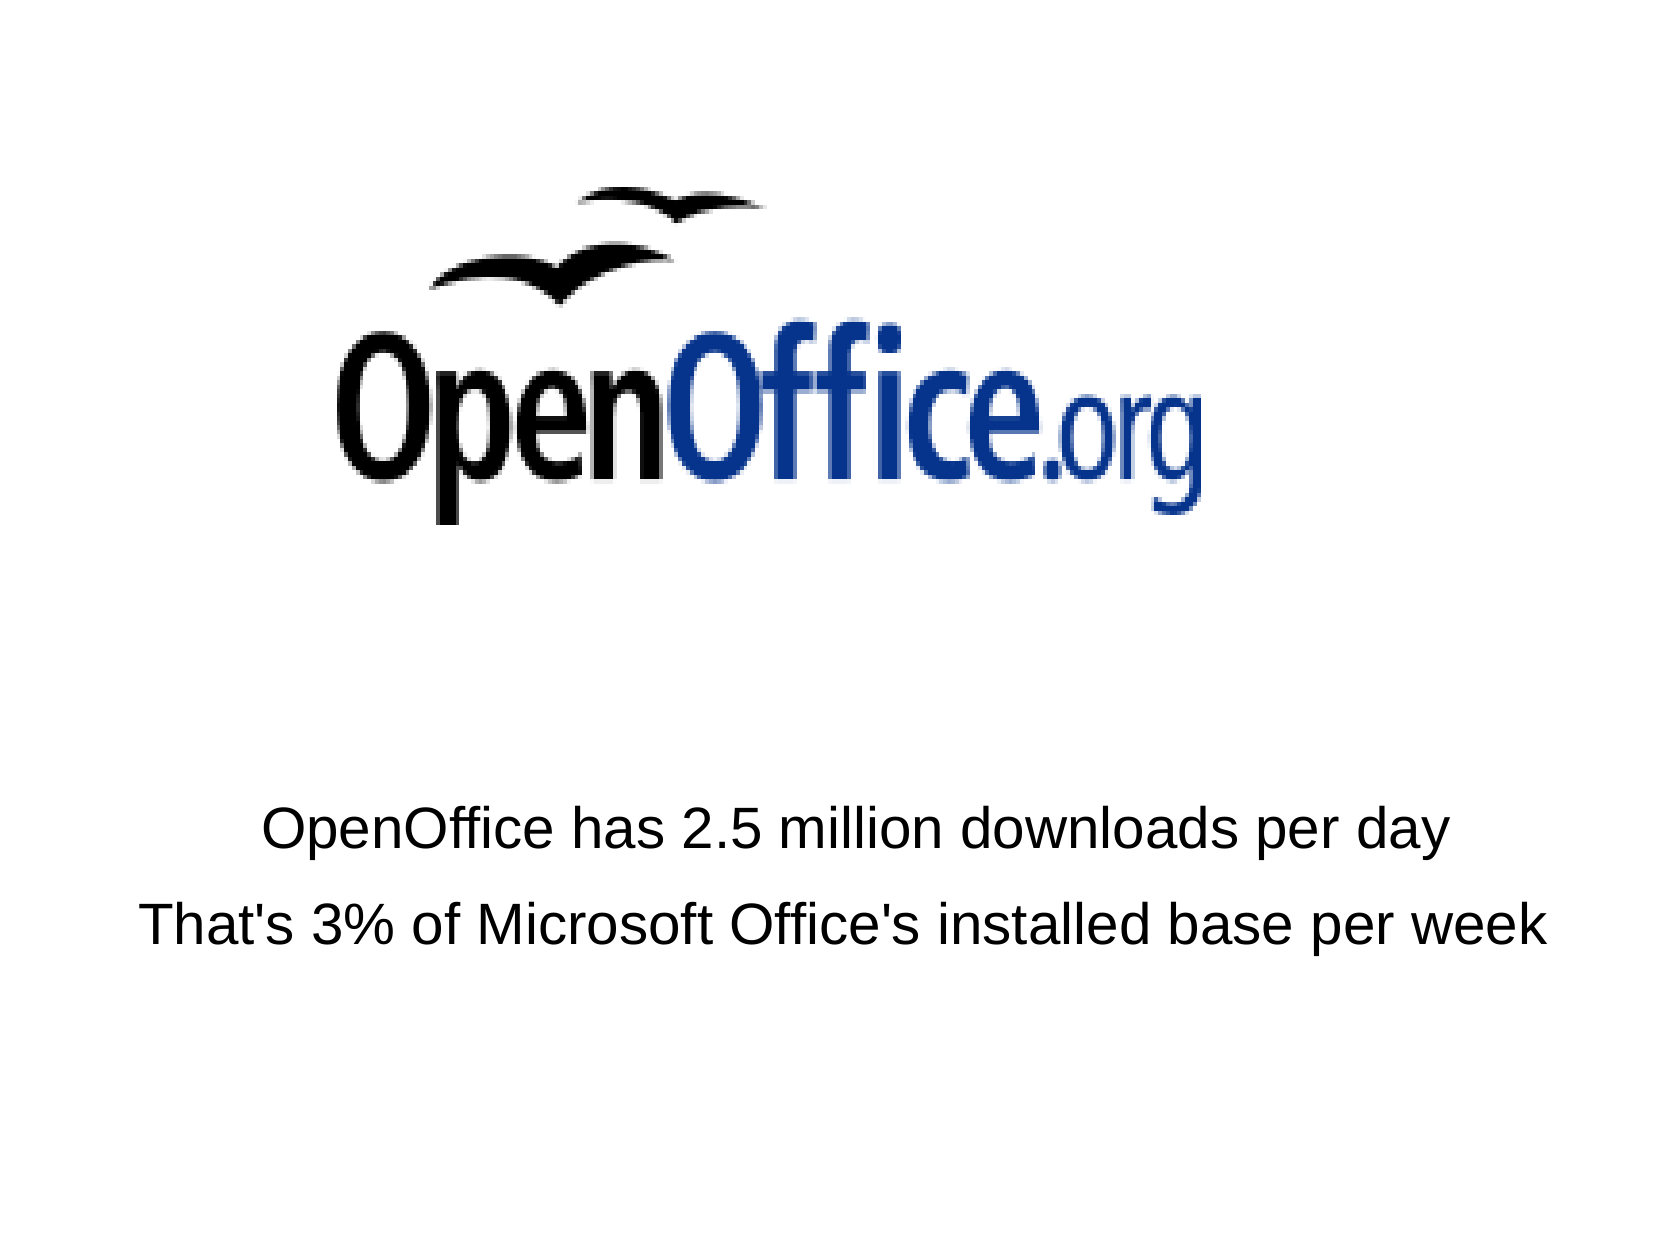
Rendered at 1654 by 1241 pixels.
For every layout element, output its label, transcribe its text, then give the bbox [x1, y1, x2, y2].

title OpenOffice has 2.5 million downloads per day That's 3% of Microsoft Office's installed base per week [112, 783, 1601, 977]
picture [337, 187, 1201, 526]
